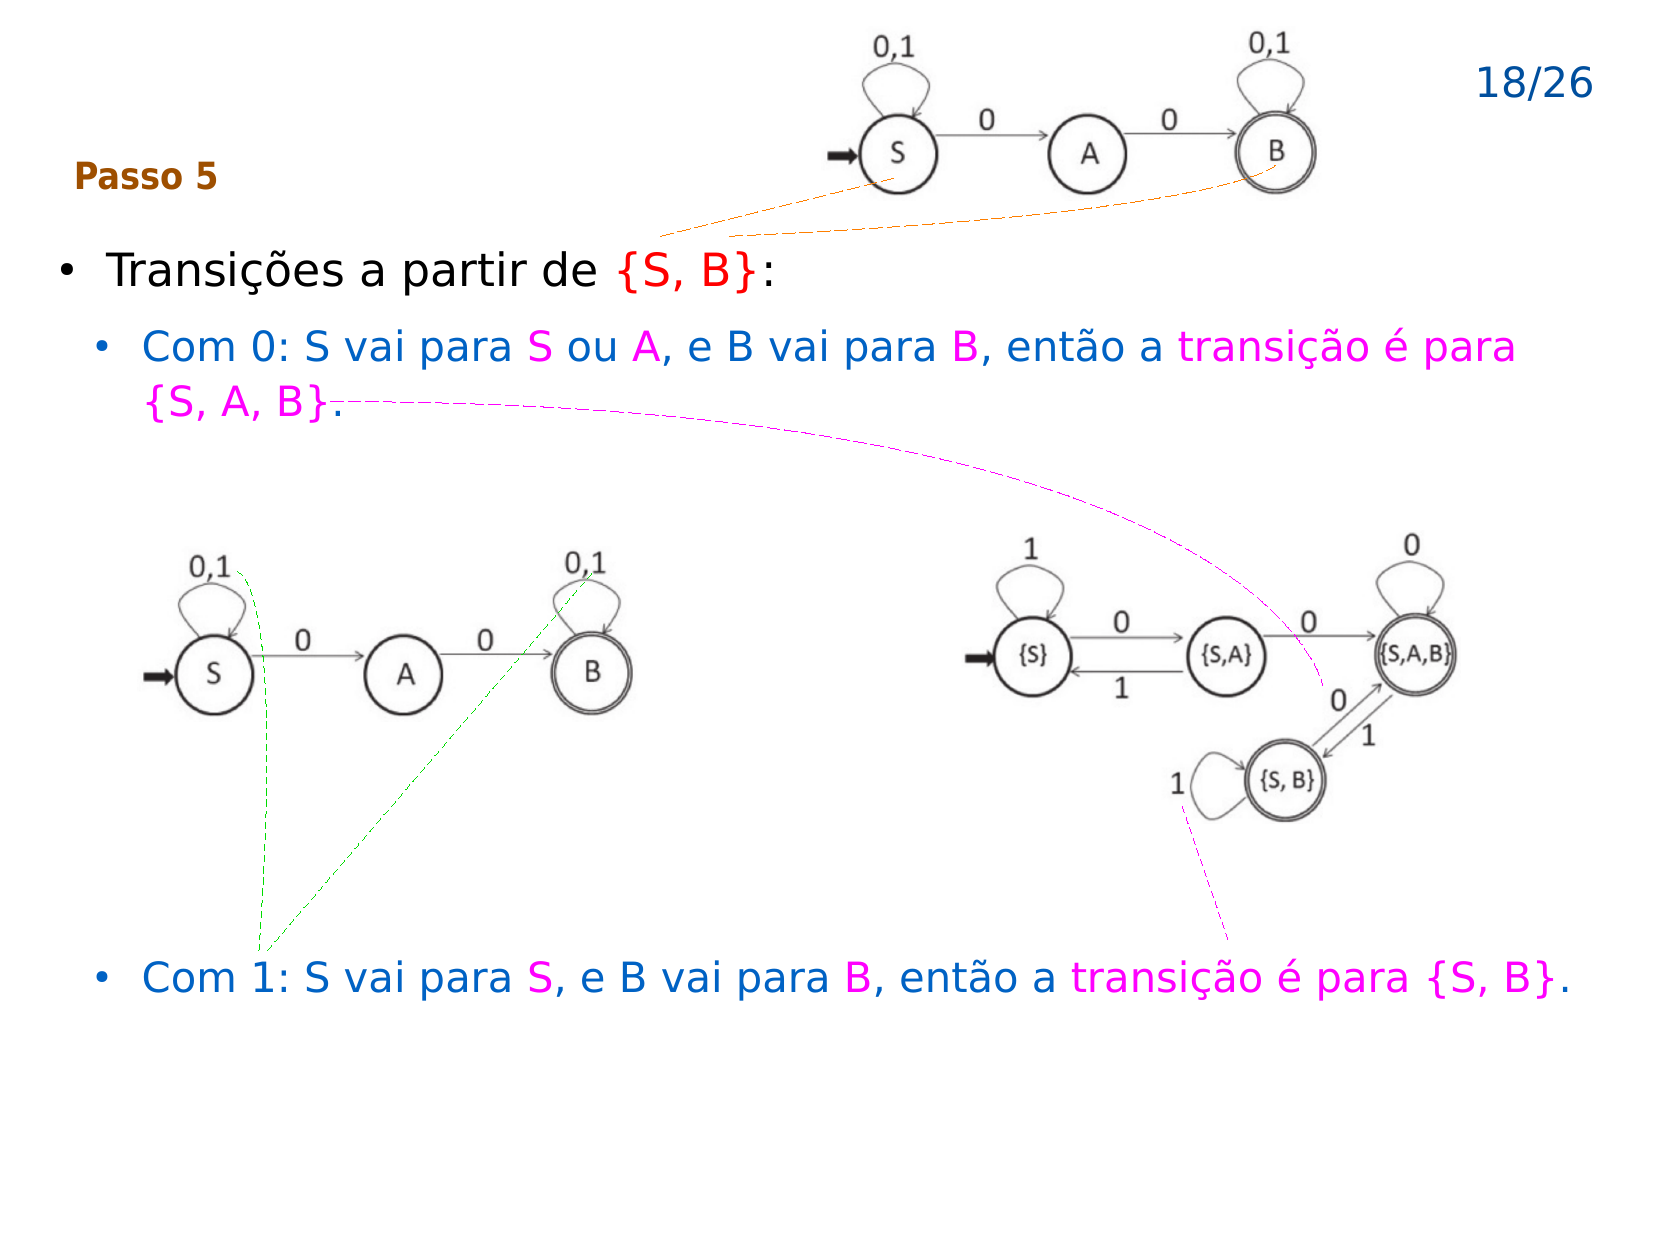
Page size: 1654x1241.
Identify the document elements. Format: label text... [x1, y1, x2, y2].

picture [821, 26, 1323, 201]
picture [955, 530, 1461, 824]
list Transições a partir de {S, B}: Com 0: S vai para S ou A, e B vai para B, então a transição é para {S, A, B}. Com 1: S vai para S, e B vai para B, então a transição é para {S, B}. [59, 236, 1595, 1211]
text_box Passo 5 [59, 147, 336, 211]
picture [137, 546, 639, 722]
